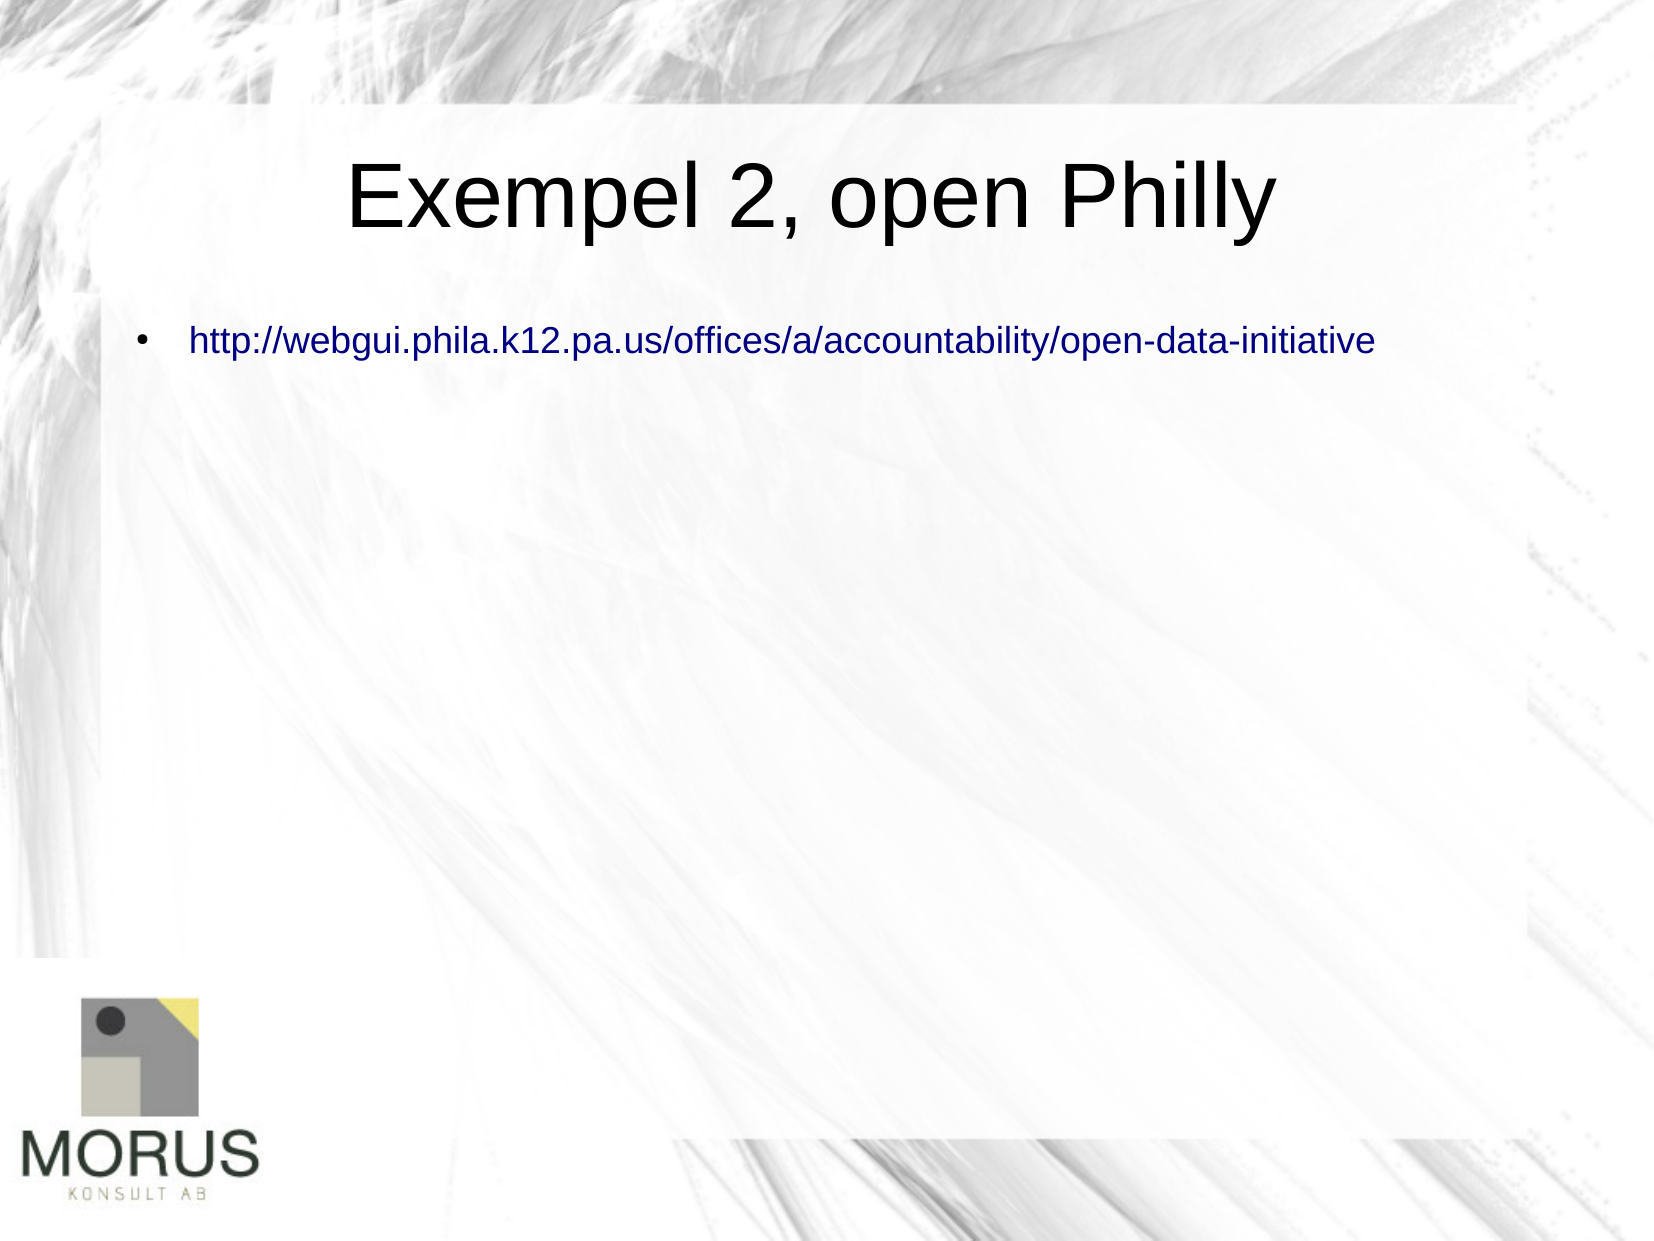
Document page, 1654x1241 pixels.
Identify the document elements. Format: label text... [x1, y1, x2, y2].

picture [0, 0, 1654, 1241]
list http://webgui.phila.k12.pa.us/offices/a/accountability/open-data-initiative [118, 319, 1571, 1040]
title Exempel 2, open Philly [118, 112, 1506, 281]
